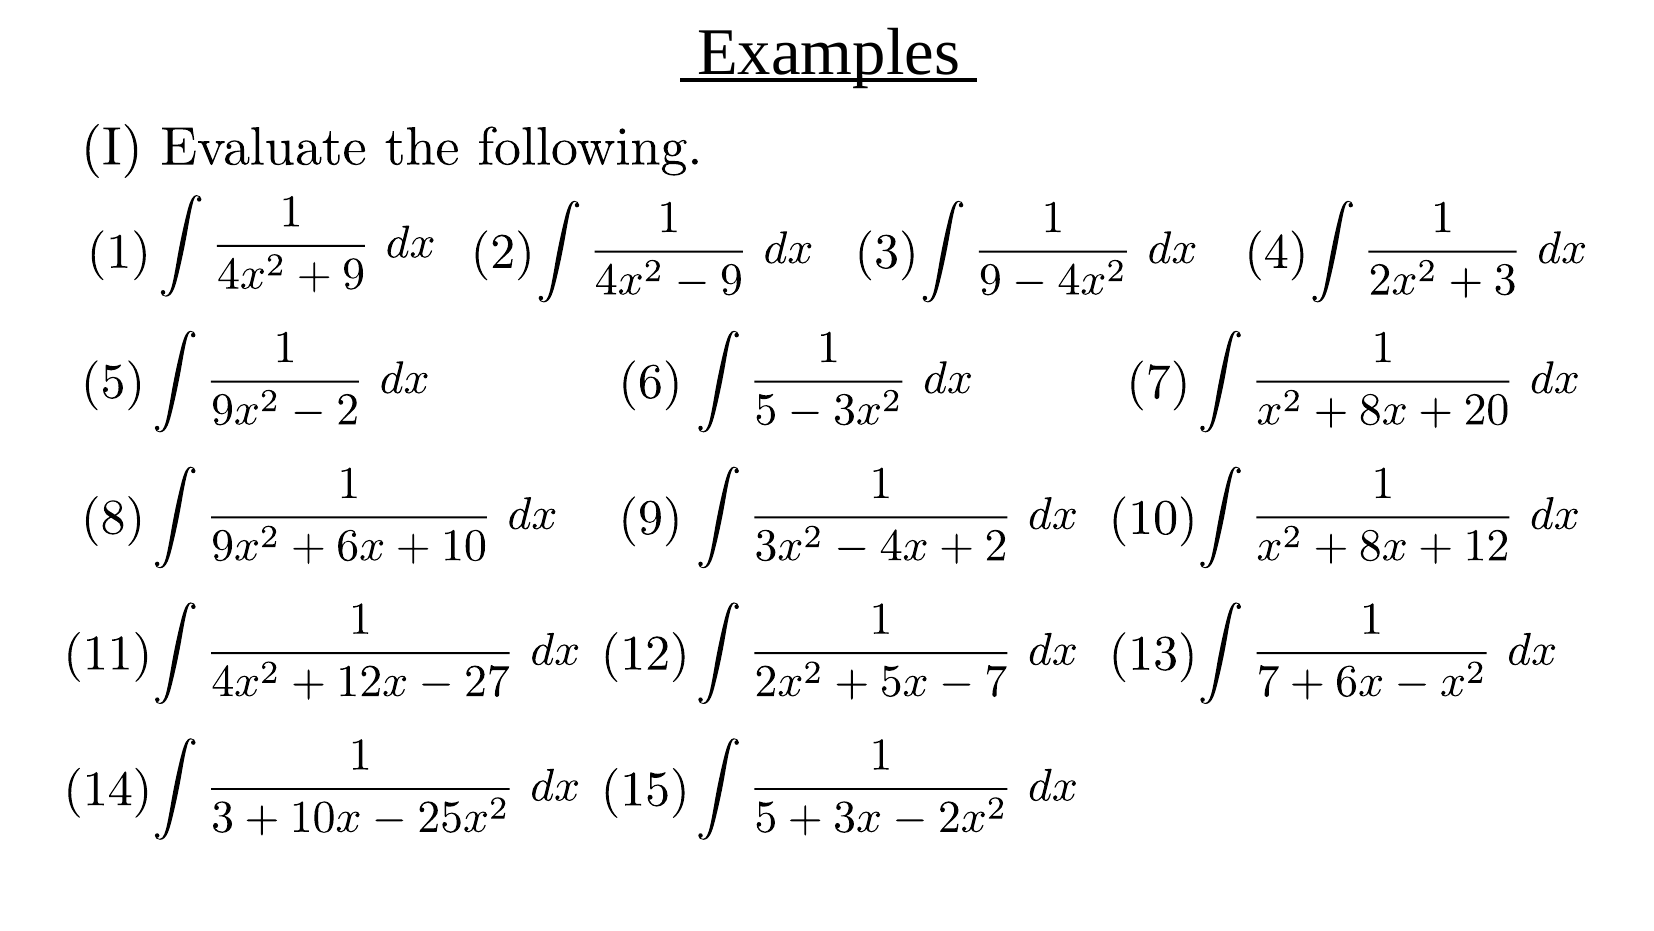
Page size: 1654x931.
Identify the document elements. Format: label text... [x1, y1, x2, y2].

text_box [154, 602, 579, 704]
text_box [1199, 466, 1578, 569]
text_box [160, 195, 434, 297]
text_box [154, 330, 428, 433]
text_box [83, 123, 698, 178]
text_box [89, 230, 146, 281]
text_box [1246, 230, 1304, 281]
text_box [1200, 602, 1556, 704]
text_box [83, 360, 140, 411]
text_box [621, 360, 678, 411]
text_box [697, 466, 1076, 569]
text_box [83, 496, 141, 546]
subtitle [59, 117, 1607, 910]
text_box [603, 768, 685, 818]
text_box [1111, 632, 1193, 683]
text_box [1199, 330, 1578, 433]
text_box [697, 330, 972, 433]
text_box [65, 767, 148, 818]
text_box [697, 602, 1076, 704]
text_box [603, 632, 685, 683]
text_box [154, 466, 556, 569]
text_box [538, 200, 812, 303]
text_box [154, 738, 579, 840]
text_box [473, 230, 530, 281]
text_box [697, 738, 1076, 840]
text_box [1128, 360, 1186, 411]
text_box [922, 200, 1196, 303]
text_box [1312, 200, 1586, 303]
title Examples [84, 10, 1574, 94]
text_box [621, 496, 678, 547]
text_box [65, 631, 148, 682]
text_box [857, 230, 914, 281]
text_box [1111, 496, 1193, 547]
